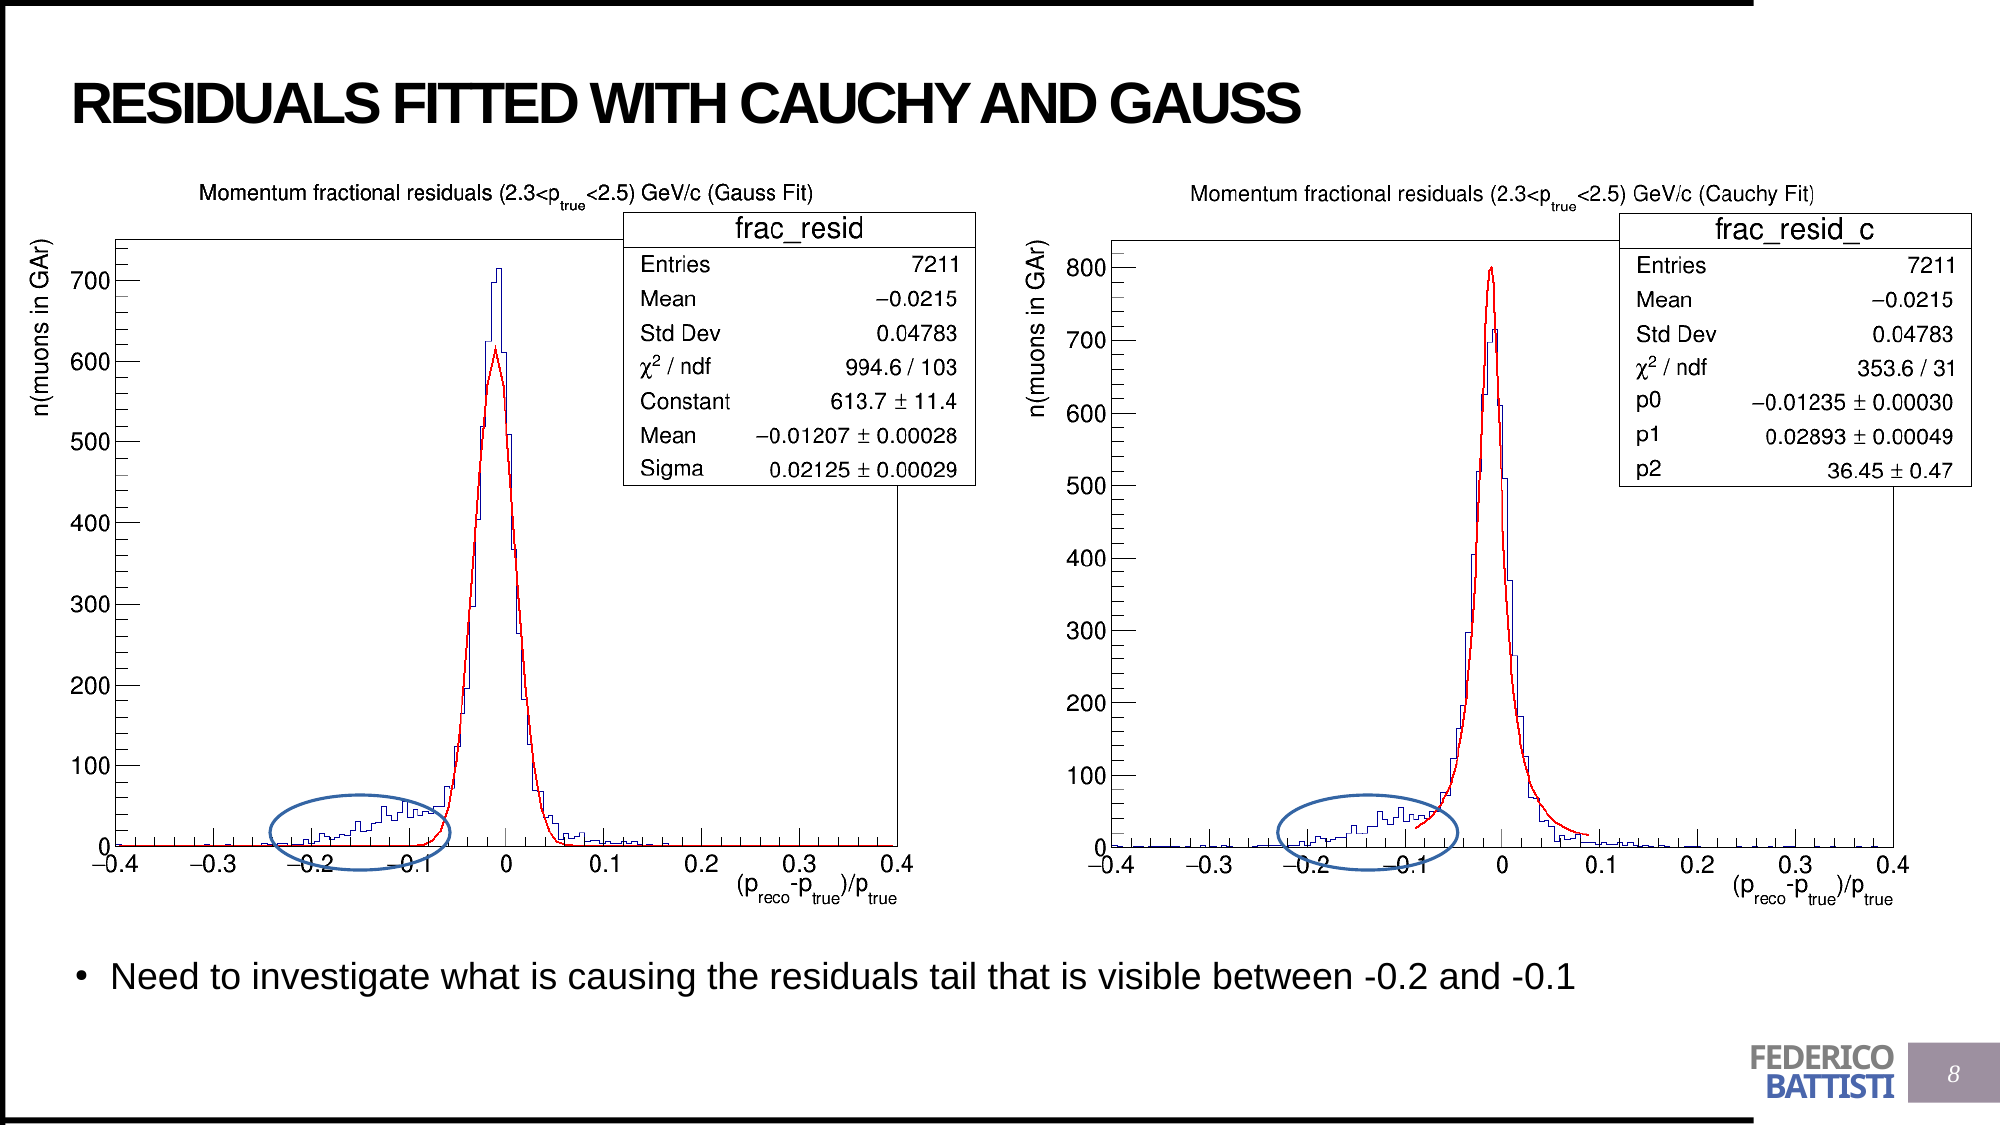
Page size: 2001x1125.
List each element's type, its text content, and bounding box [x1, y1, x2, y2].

picture [18, 163, 994, 922]
text_box [1277, 795, 1458, 871]
picture [1014, 164, 1990, 923]
text_box Need to investigate what is causing the residuals tail that is visible between -0.2 and -0.1 [60, 948, 1921, 1006]
text_box [270, 795, 451, 871]
title RESIDUALS FITTED WITH CAUCHY AND GAUSS [70, 67, 1580, 142]
slide_number <number> [1931, 1050, 1977, 1096]
